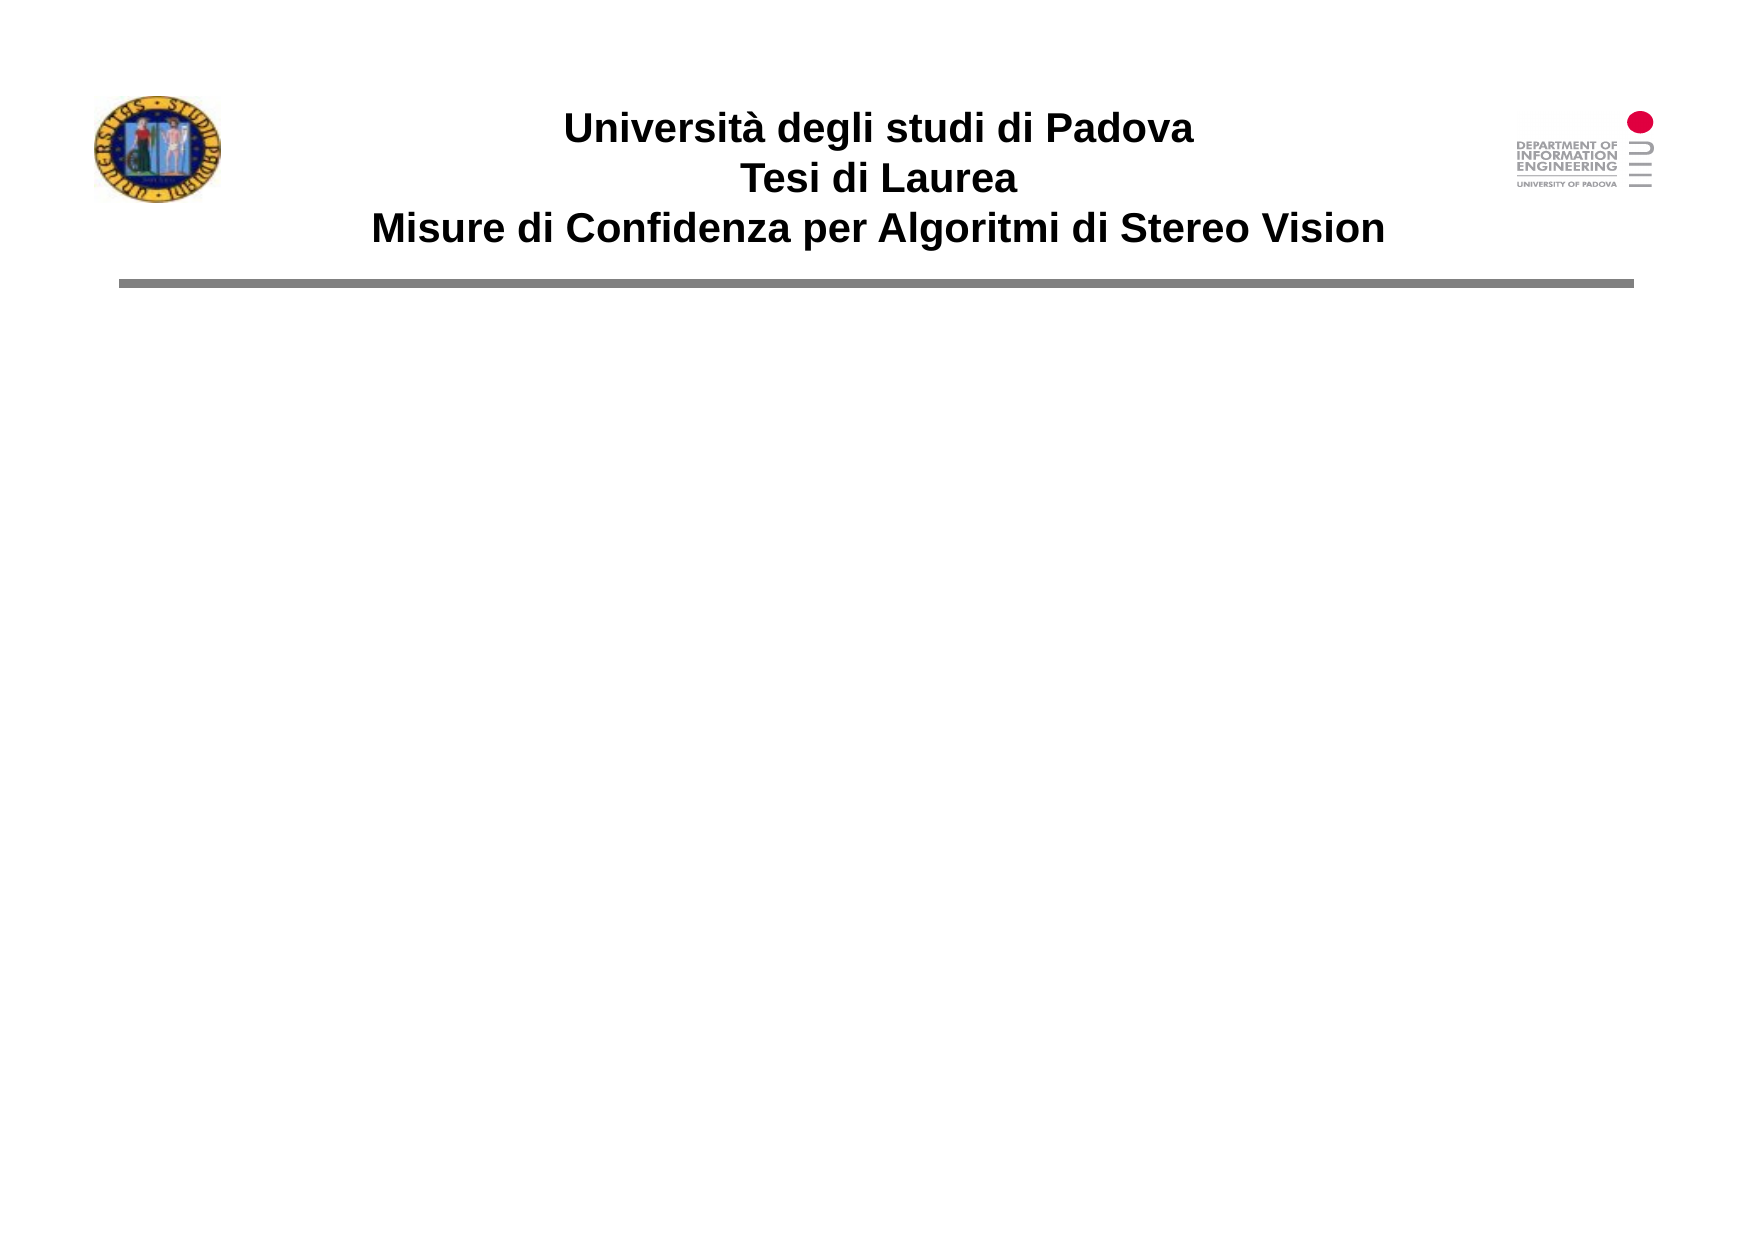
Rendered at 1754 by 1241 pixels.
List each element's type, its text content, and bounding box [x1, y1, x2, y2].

text_box Università degli studi di Padova Tesi di Laurea Misure di Confidenza per Algoritmi di Stereo Vision [321, 93, 1402, 259]
picture [94, 96, 221, 203]
picture [1517, 111, 1654, 187]
